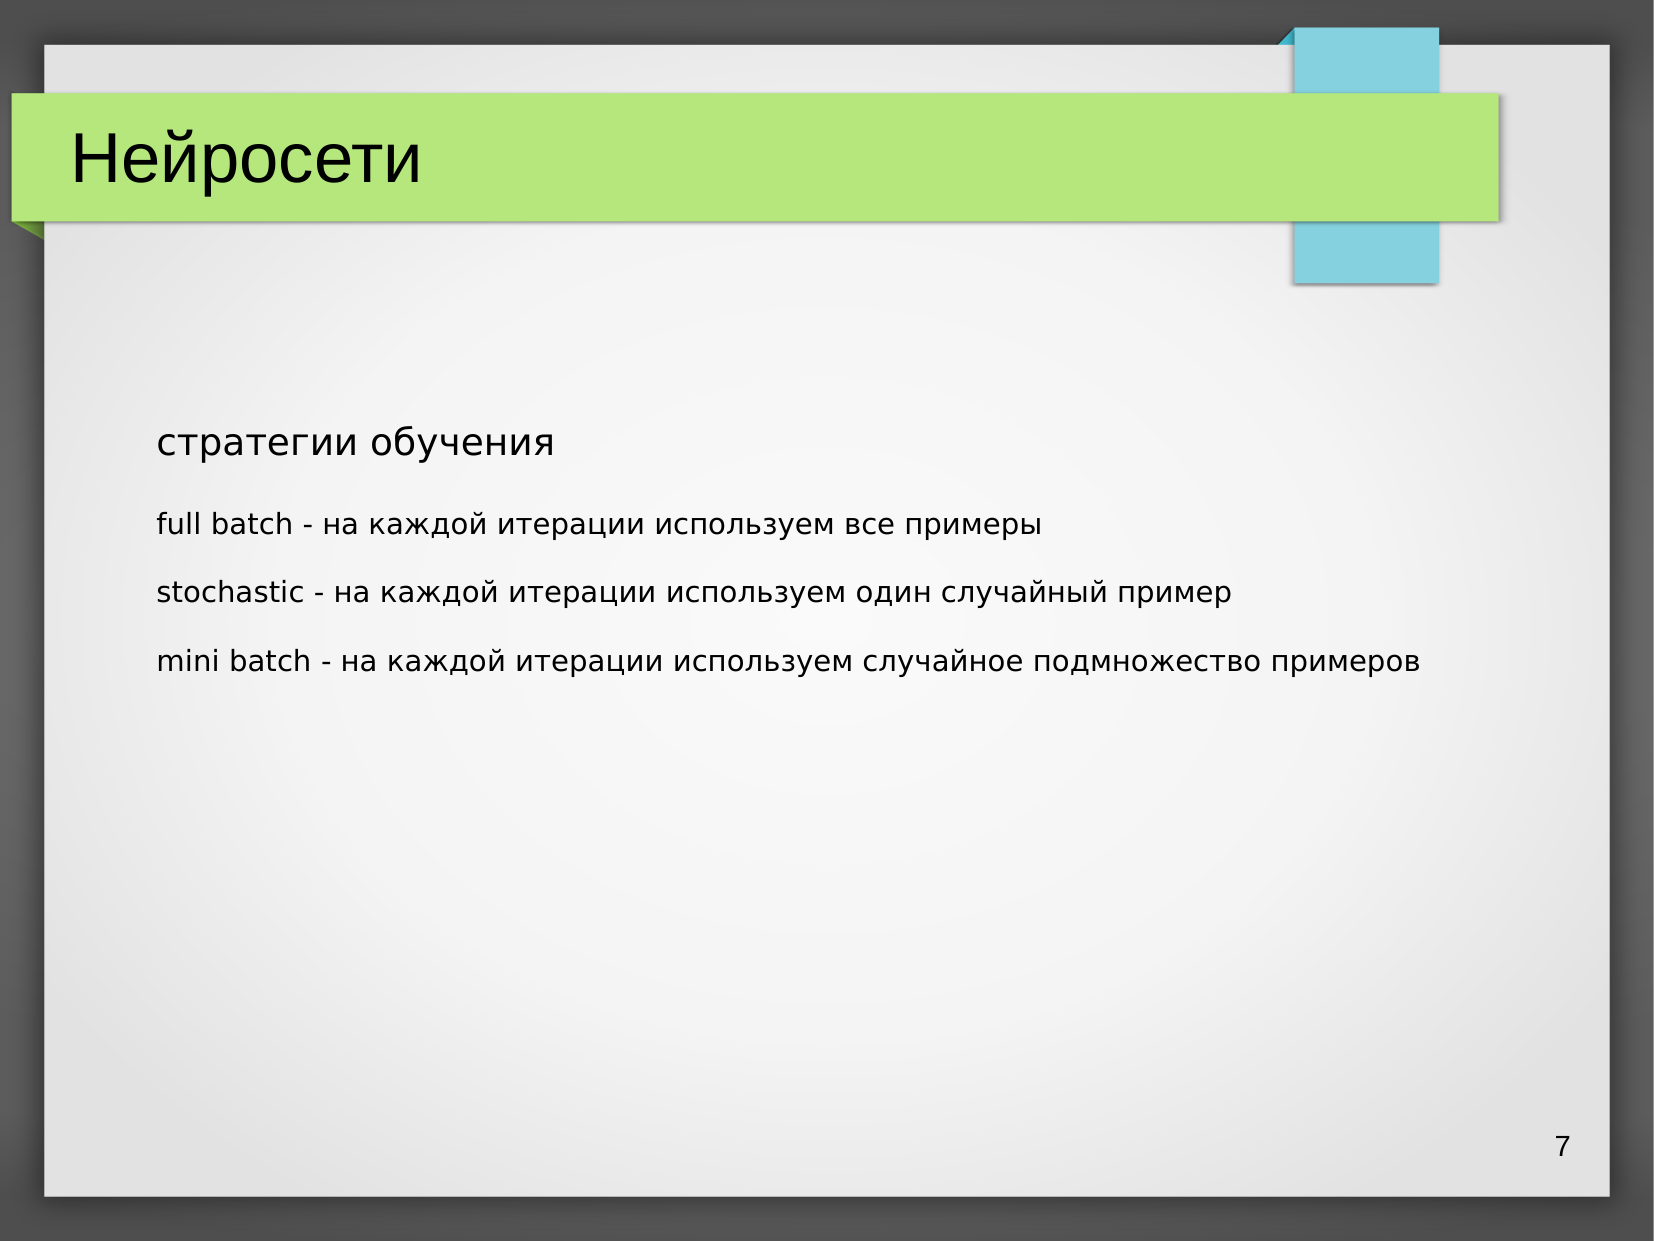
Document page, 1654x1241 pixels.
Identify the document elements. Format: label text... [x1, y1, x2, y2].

picture [0, 0, 1654, 1241]
title Нейросети [70, 118, 1205, 199]
text_box стратегии обучения full batсh - на каждой итерации используем все примеры stochastic - на каждой итерации используем один случайный пример mini batch - на каждой итерации используем случайное подмножество примеров [141, 412, 1486, 733]
